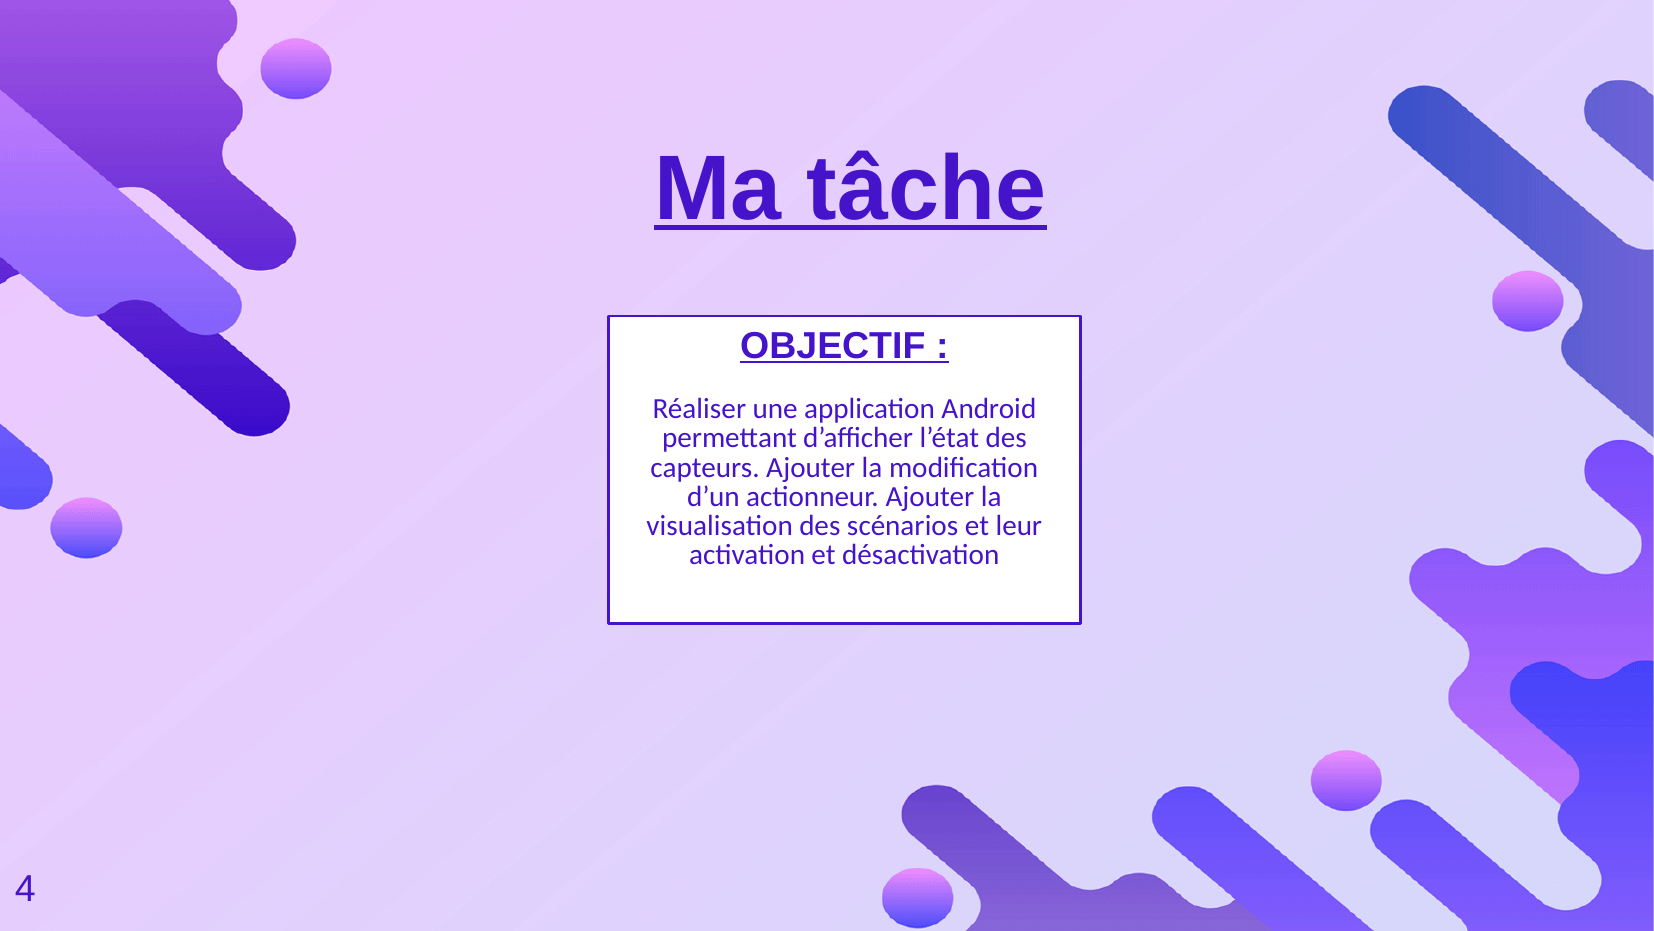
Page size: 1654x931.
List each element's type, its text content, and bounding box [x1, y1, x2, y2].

text_box OBJECTIF : Réaliser une application Android permettant d’afficher l’état des capteurs. Ajouter la modification d’un actionneur. Ajouter la visualisation des scénarios et leur activation et désactivation [608, 316, 1081, 624]
text_box 4 [0, 860, 60, 931]
title Ma tâche [106, 110, 1595, 266]
picture [0, 0, 1654, 931]
